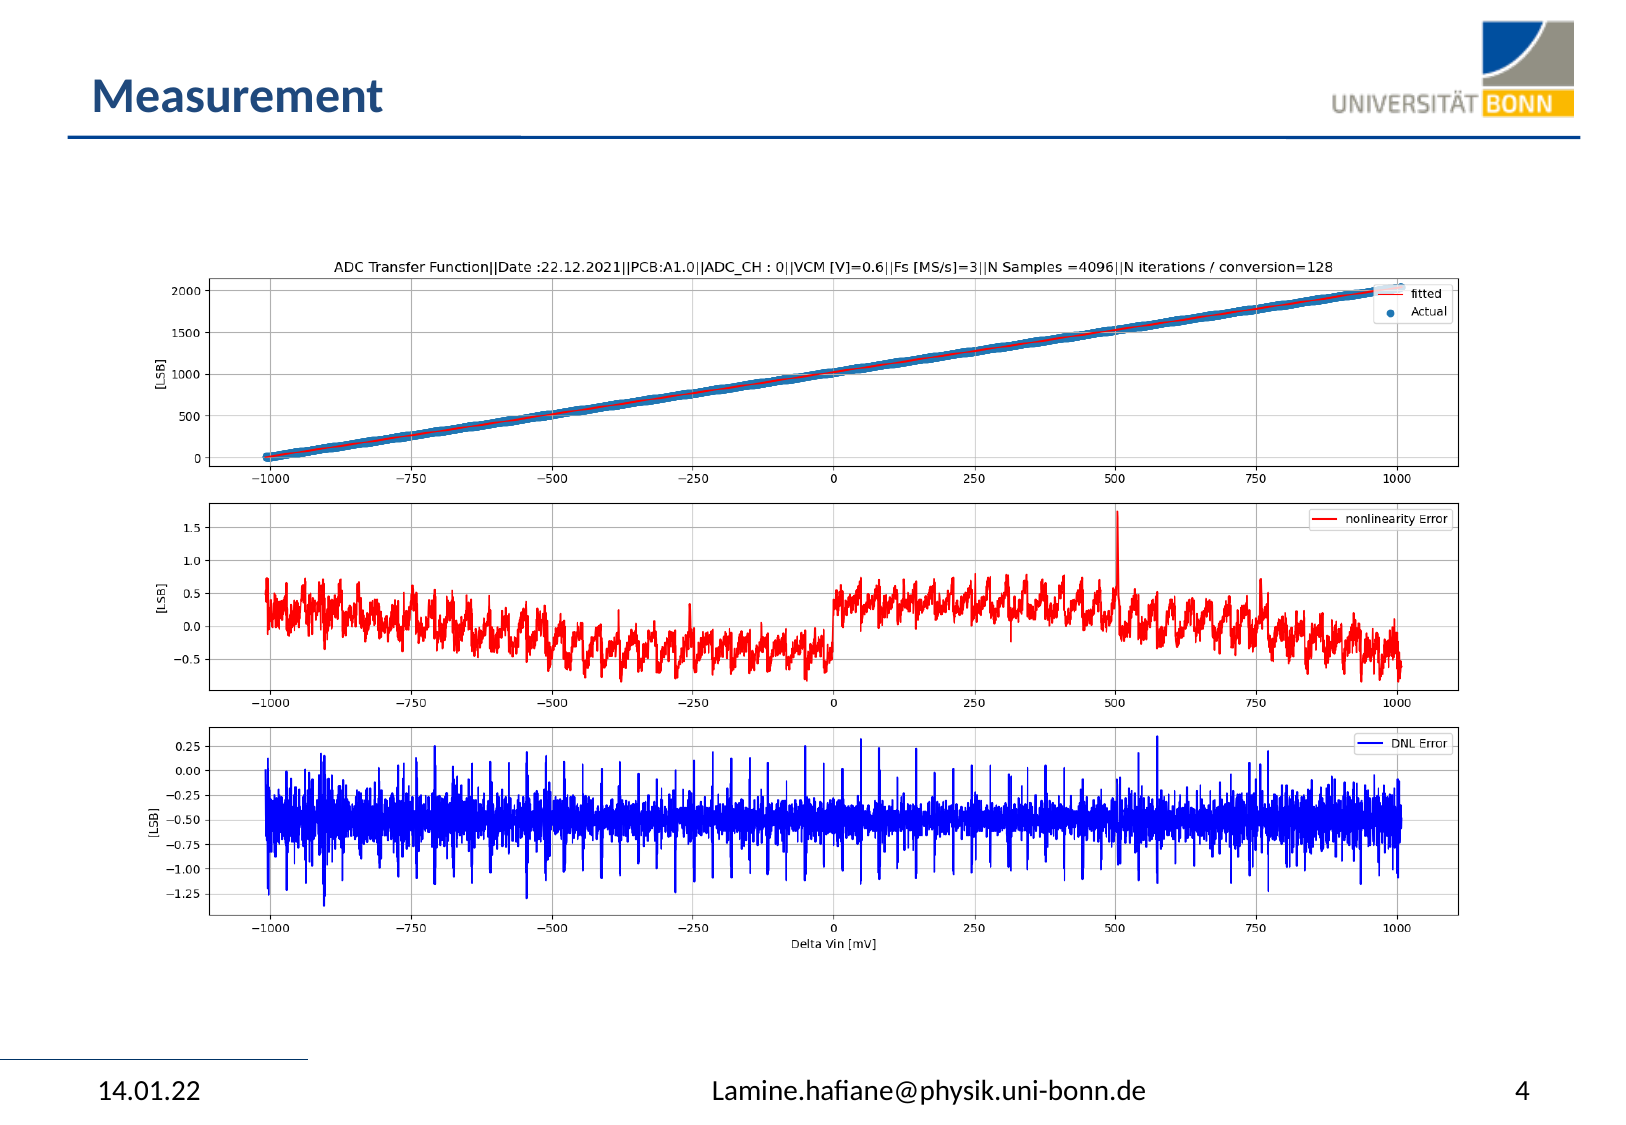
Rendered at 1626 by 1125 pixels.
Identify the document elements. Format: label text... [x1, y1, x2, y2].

slide_number <number> [1356, 1058, 1545, 1119]
slide_number 14.01.22 [82, 1058, 513, 1119]
picture [7, 179, 1619, 1006]
picture [1330, 0, 1574, 137]
title Measurement [76, 55, 1306, 150]
footer Lamine.hafiane@physik.uni-bonn.de [525, 1058, 1334, 1119]
